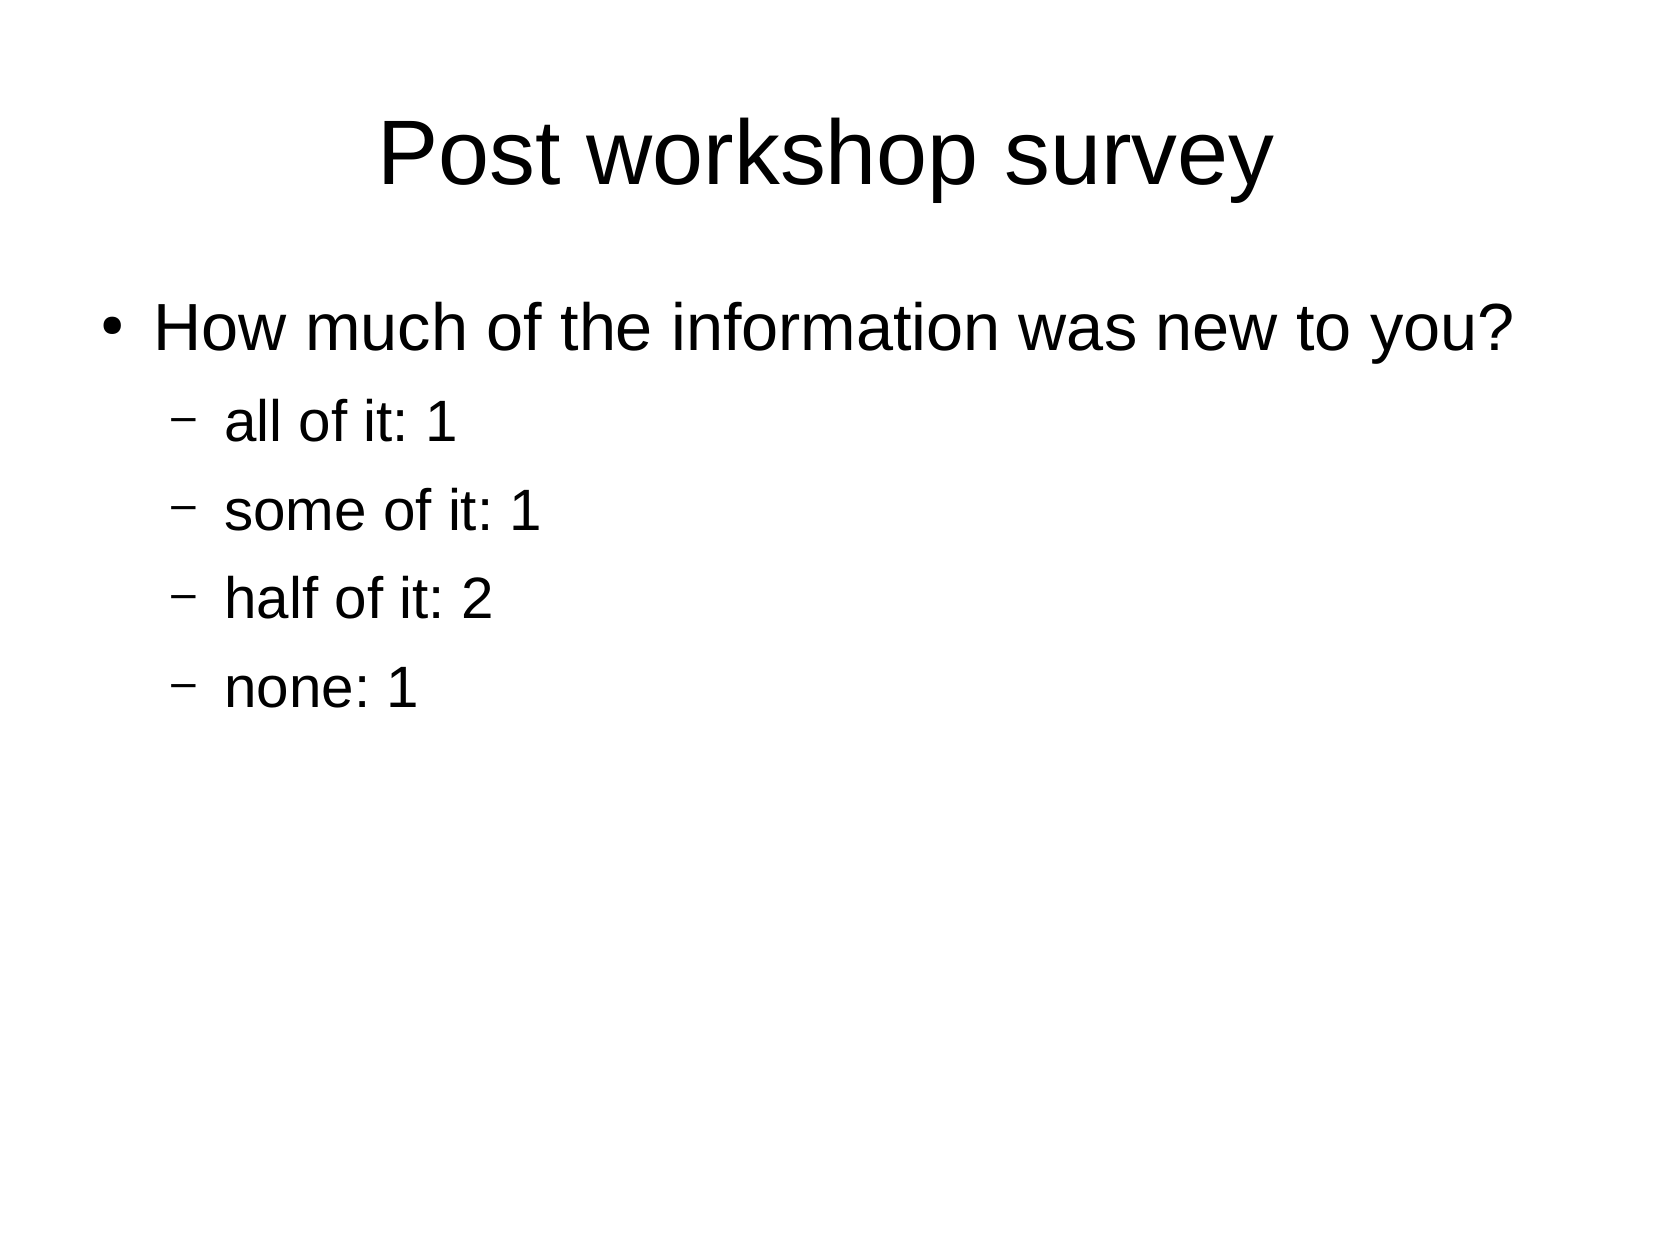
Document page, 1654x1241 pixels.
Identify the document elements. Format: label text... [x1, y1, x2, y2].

title Post workshop survey [82, 49, 1571, 257]
text_box [82, 290, 1571, 1010]
